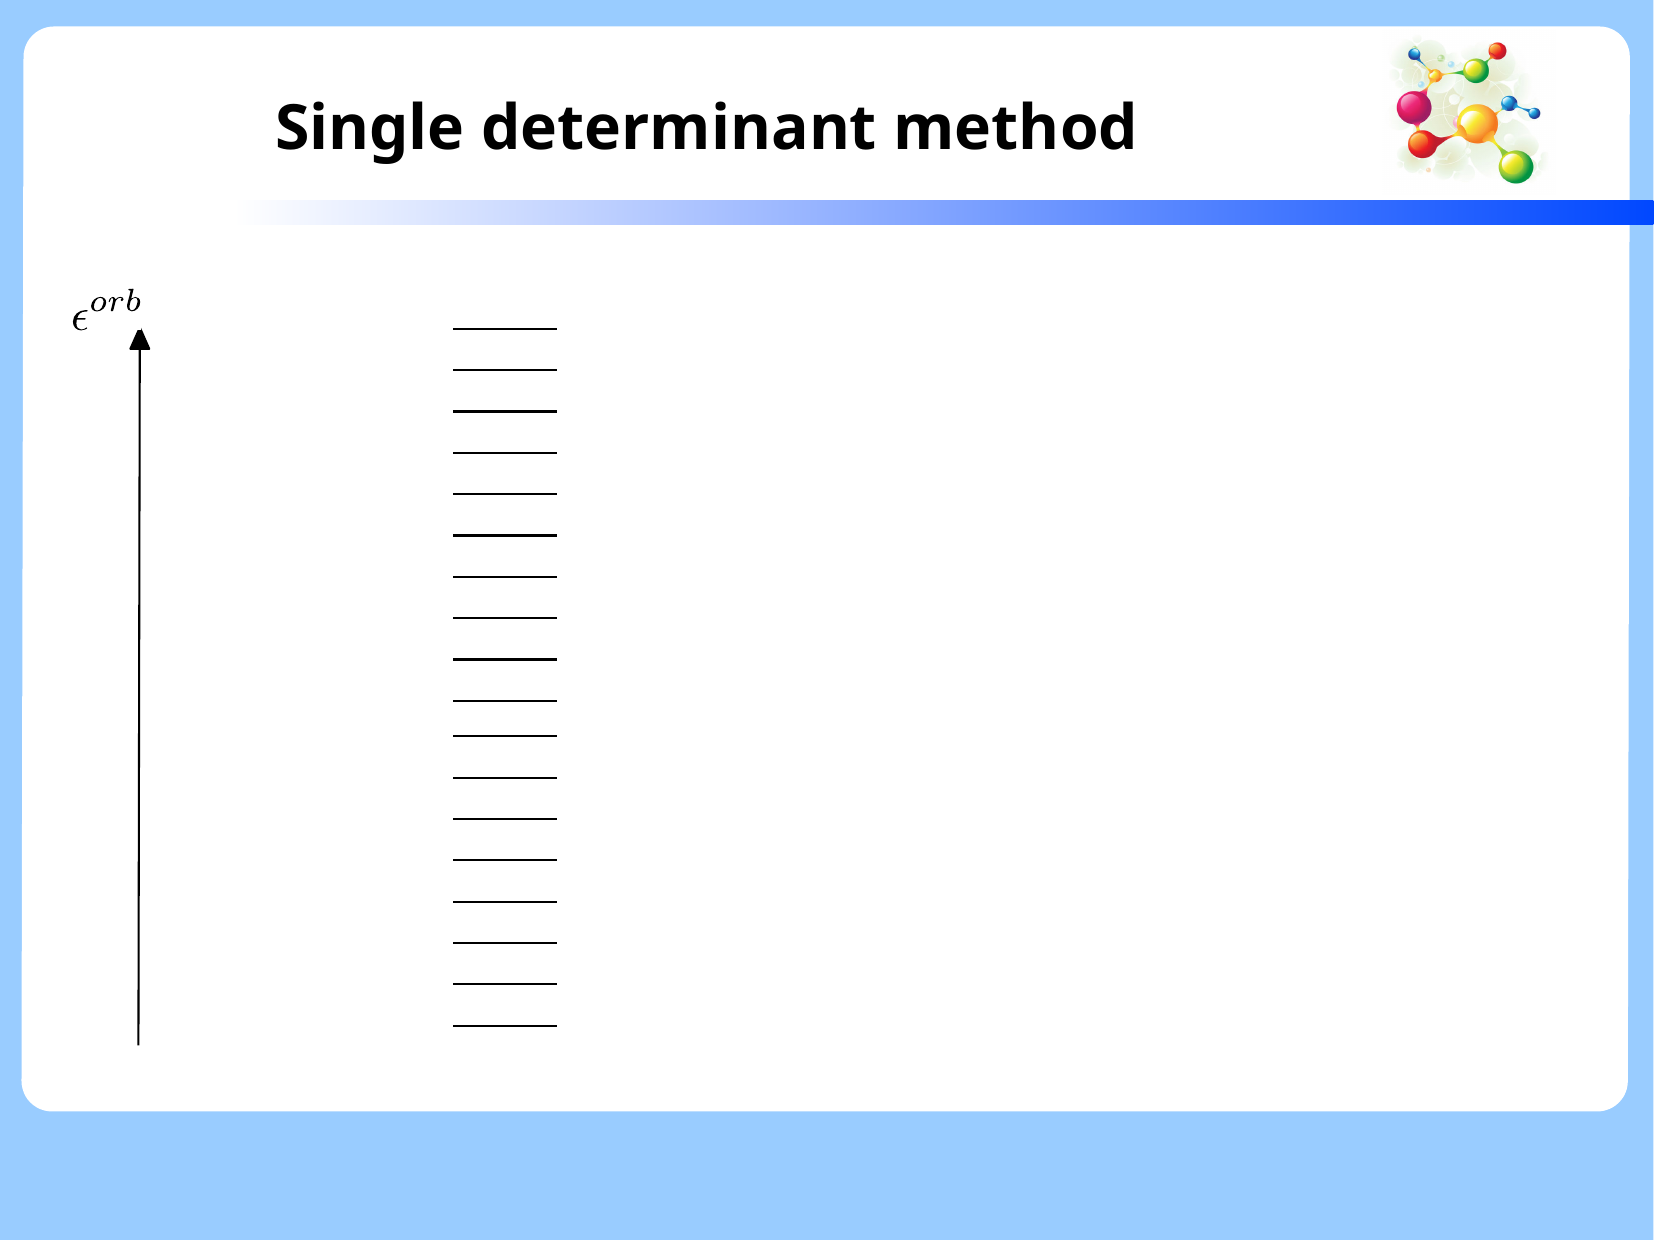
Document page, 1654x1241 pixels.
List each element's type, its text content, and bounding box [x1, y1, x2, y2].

list [94, 265, 1569, 1083]
text_box [70, 288, 142, 331]
picture [1382, 29, 1556, 195]
title Single determinant method [82, 49, 1332, 201]
